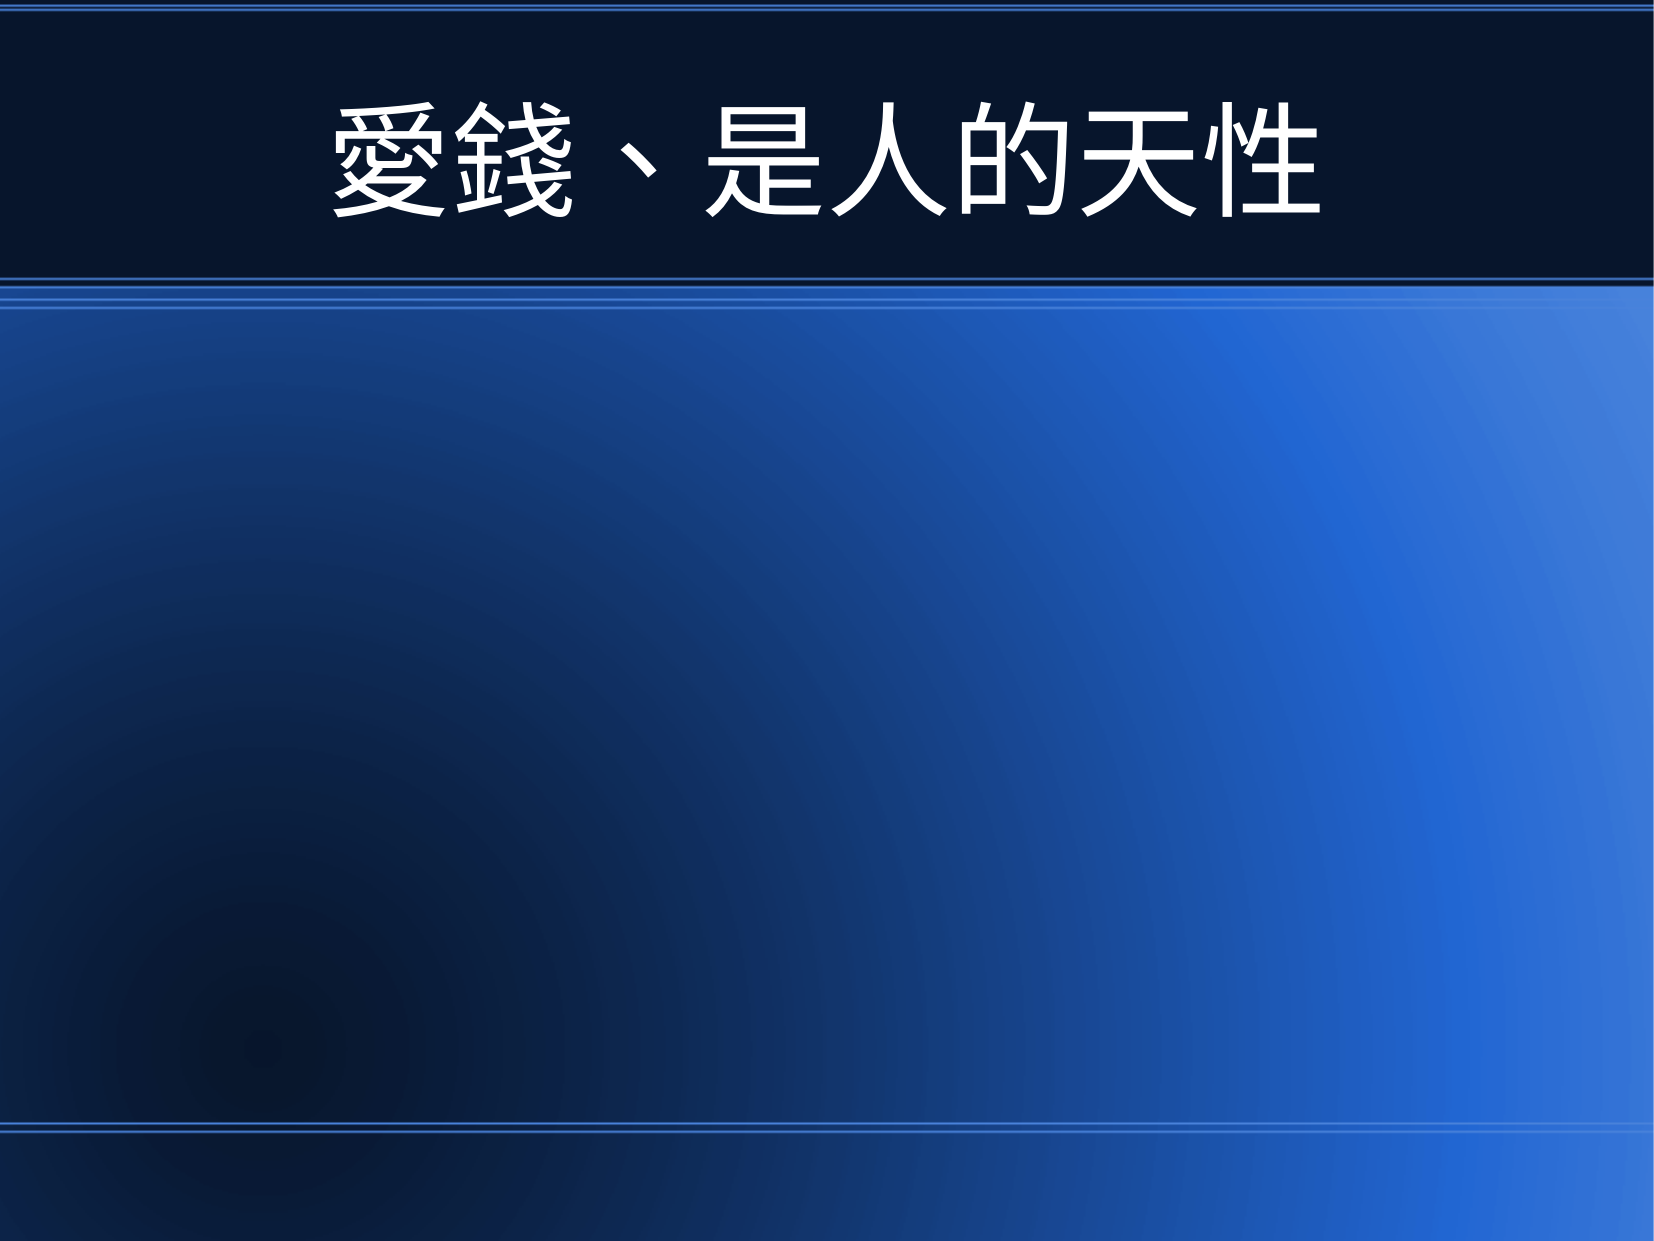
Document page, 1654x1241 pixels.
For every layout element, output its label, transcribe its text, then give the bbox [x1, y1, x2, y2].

picture [0, 0, 1654, 1241]
title 愛錢、是人的天性 [82, 49, 1571, 257]
